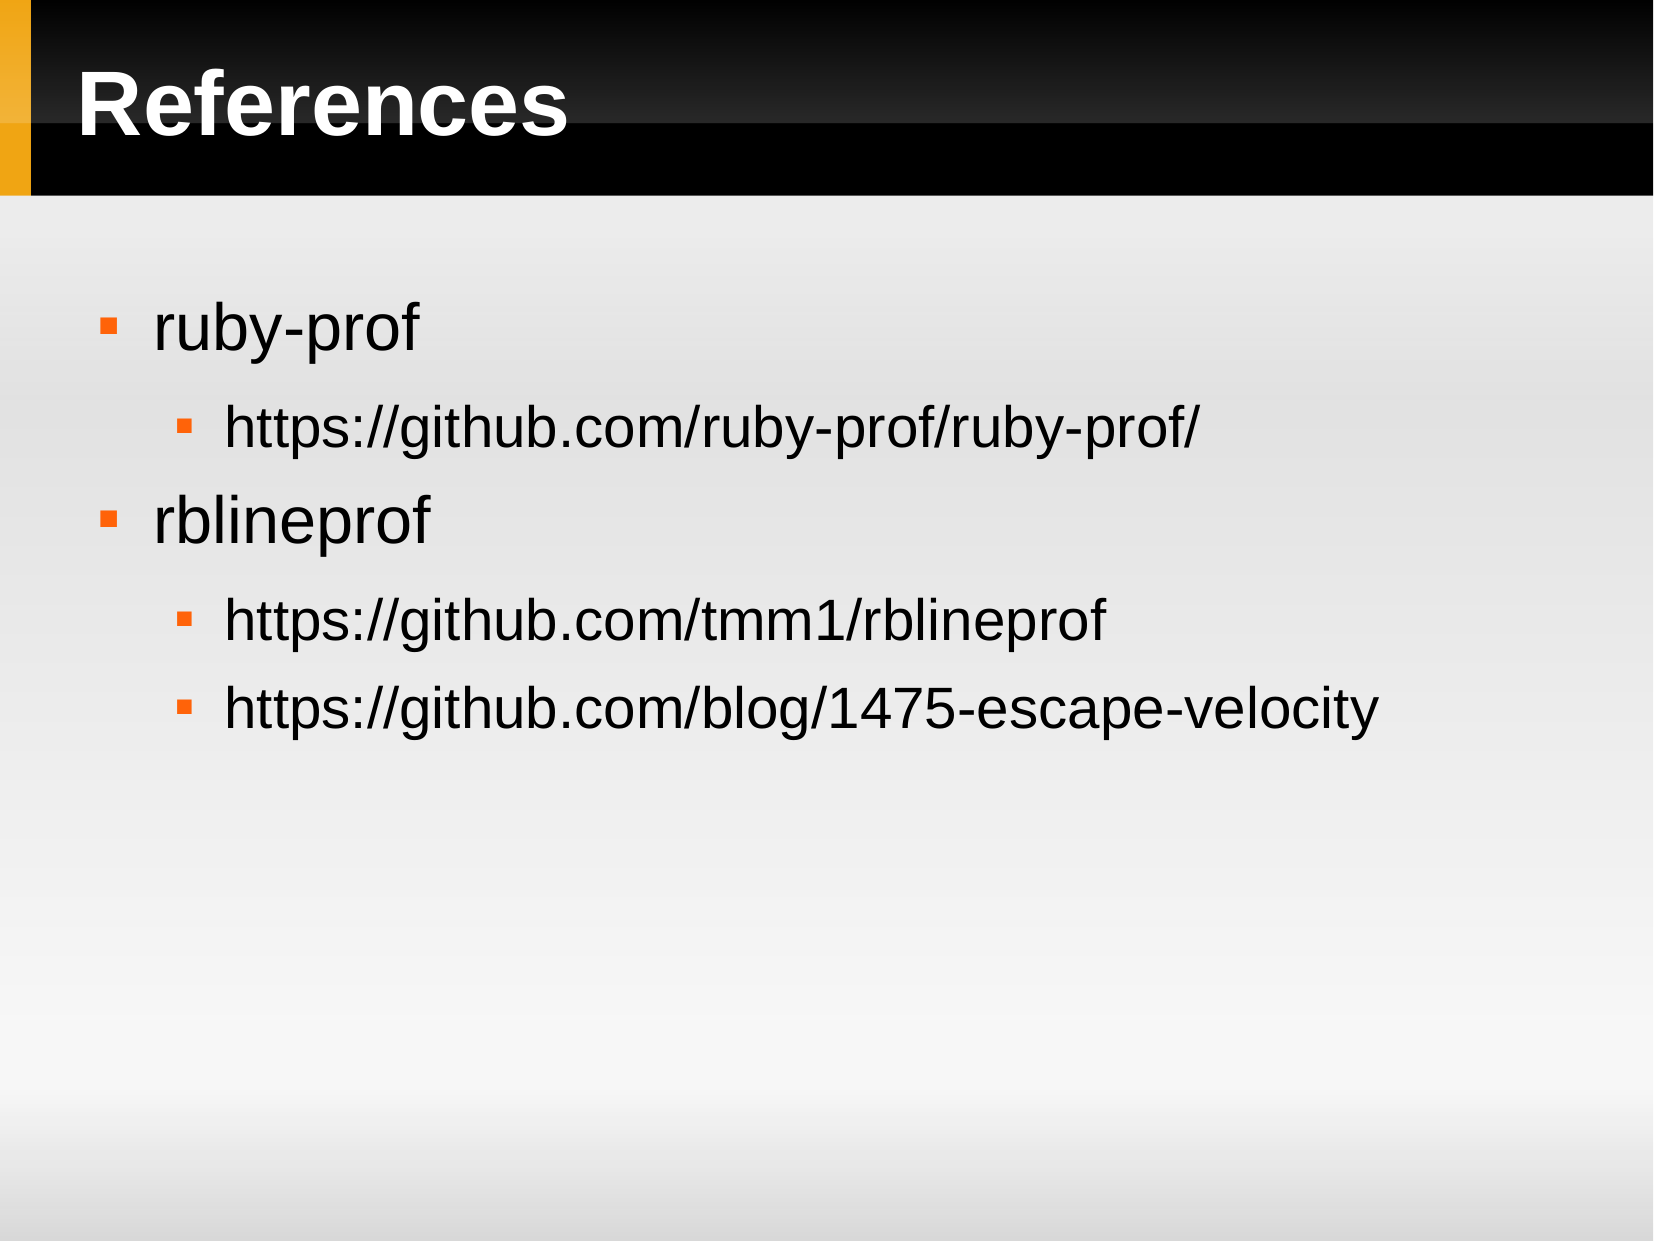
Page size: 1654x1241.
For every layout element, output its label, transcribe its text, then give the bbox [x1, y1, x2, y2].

title References [76, 0, 1565, 208]
picture [0, 0, 1654, 1241]
list ruby-prof https://github.com/ruby-prof/ruby-prof/ rblineprof https://github.com/tmm1/rblineprof https://github.com/blog/1475-escape-velocity [82, 290, 1571, 1109]
